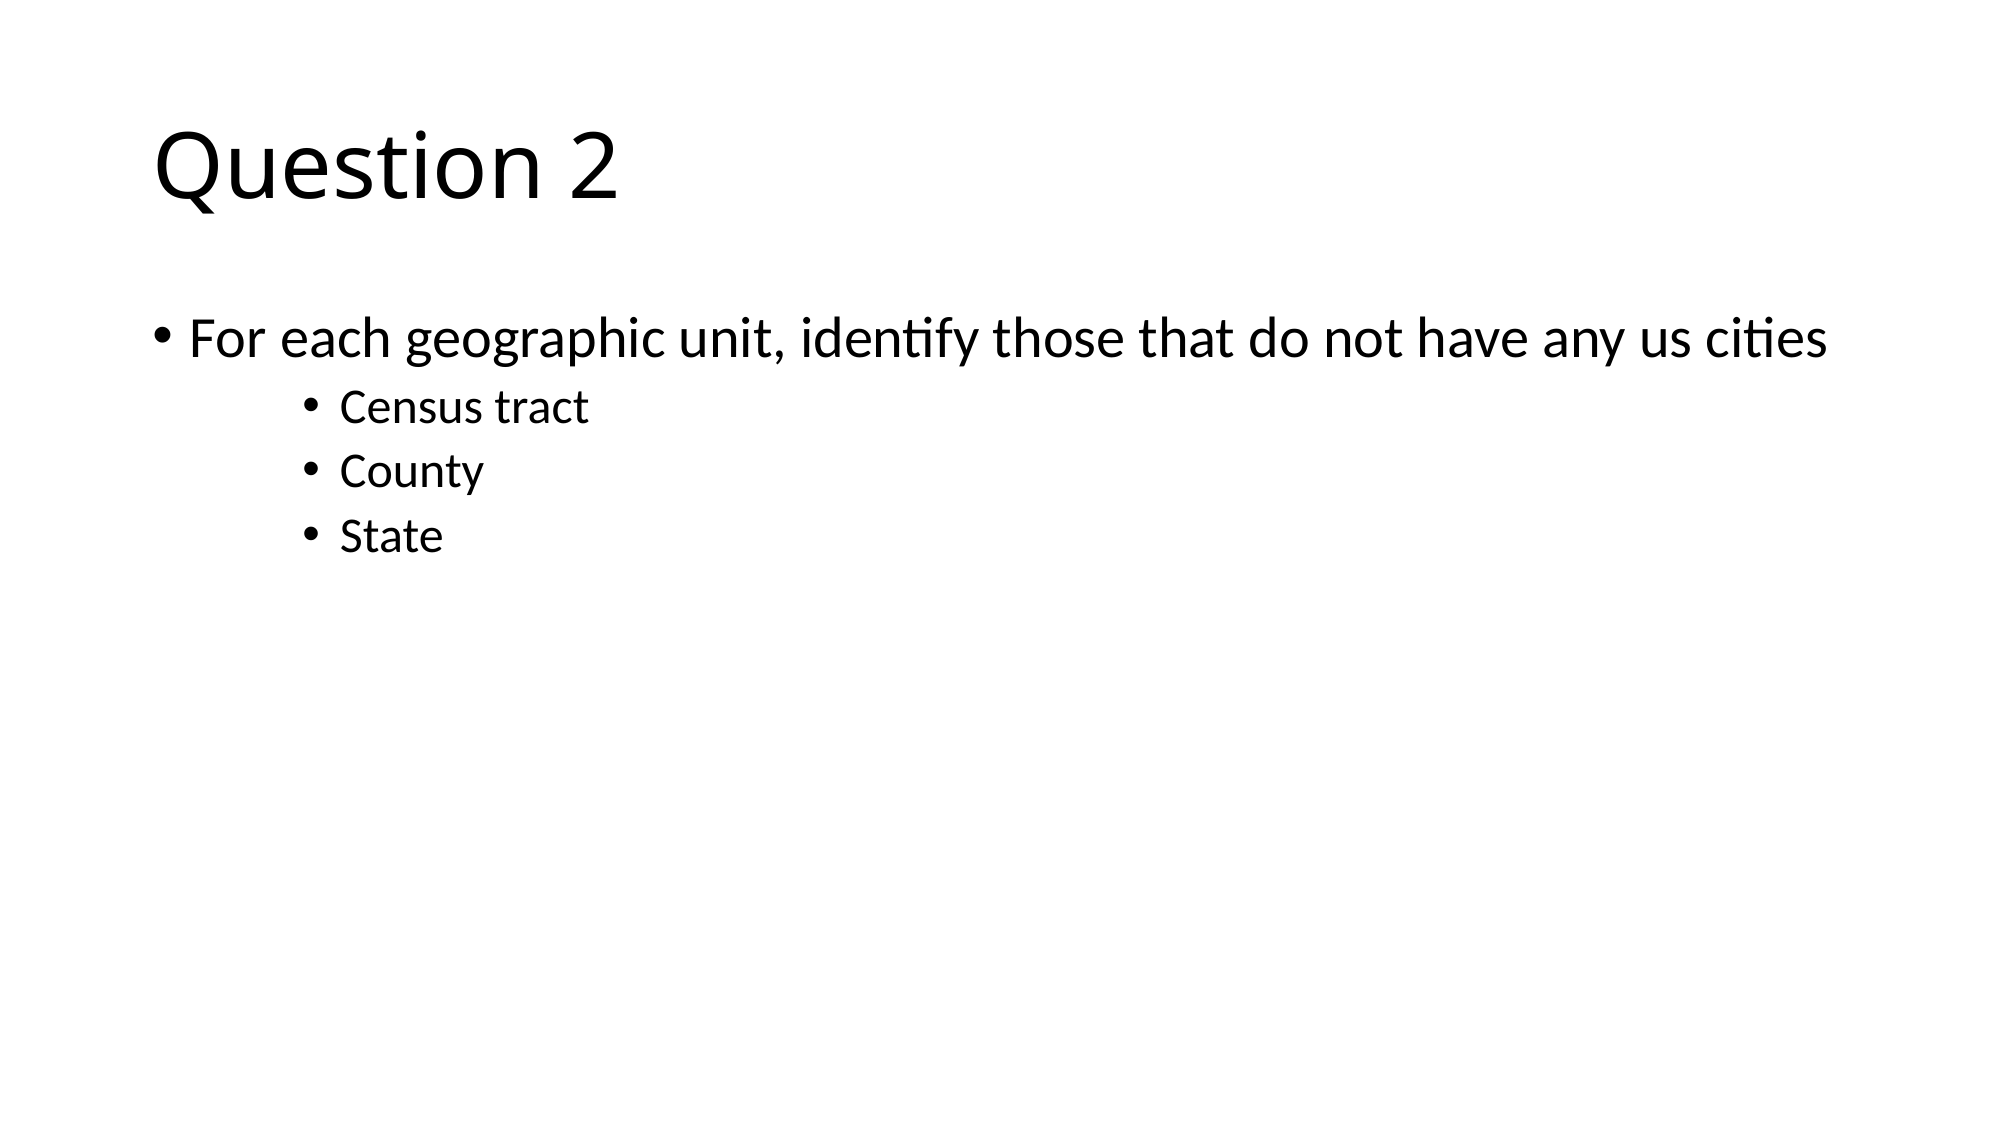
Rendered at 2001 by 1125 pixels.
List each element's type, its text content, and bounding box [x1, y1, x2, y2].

title Question 2 [137, 59, 1863, 278]
list For each geographic unit, identify those that do not have any us cities Census tract County State [137, 299, 1863, 1014]
